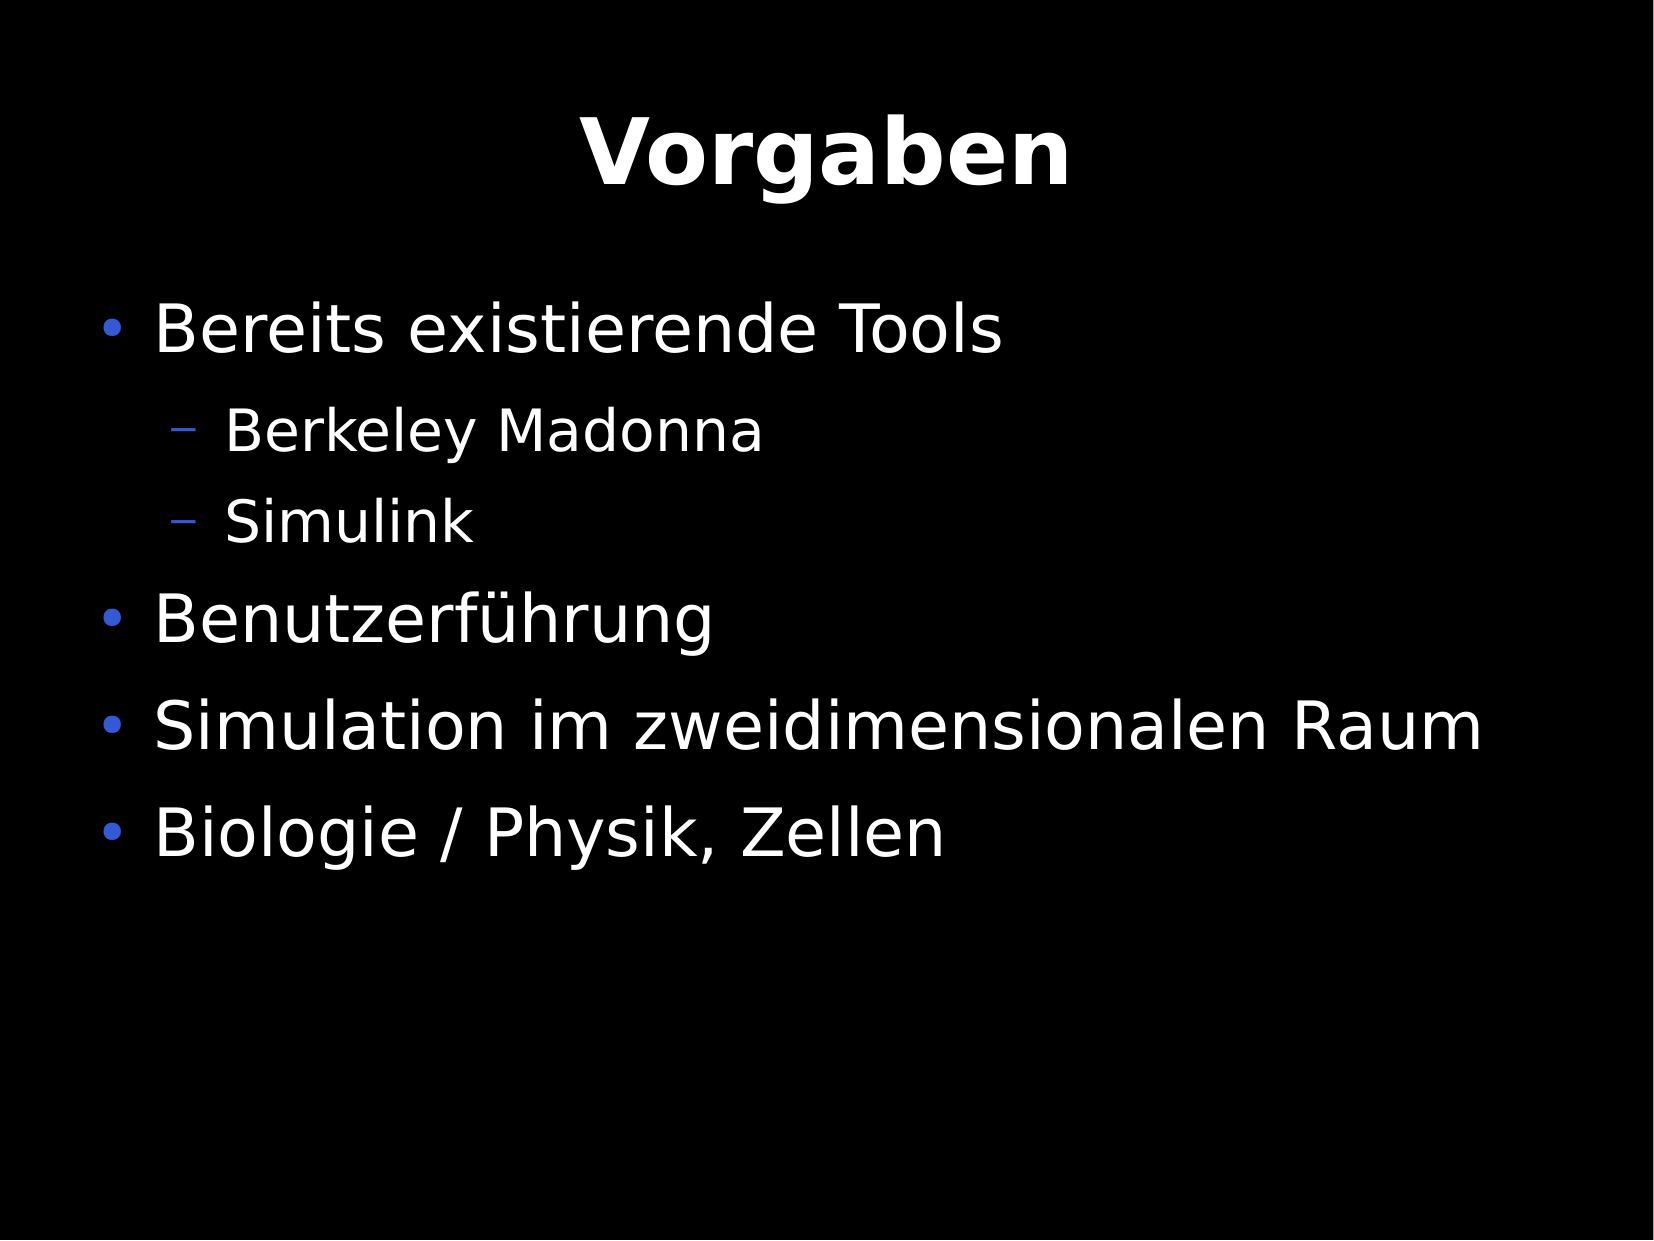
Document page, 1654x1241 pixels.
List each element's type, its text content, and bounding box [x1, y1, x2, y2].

list Bereits existierende Tools Berkeley Madonna Simulink Benutzerführung Simulation im zweidimensionalen Raum Biologie / Physik, Zellen [82, 290, 1538, 1010]
title Vorgaben [82, 49, 1571, 257]
